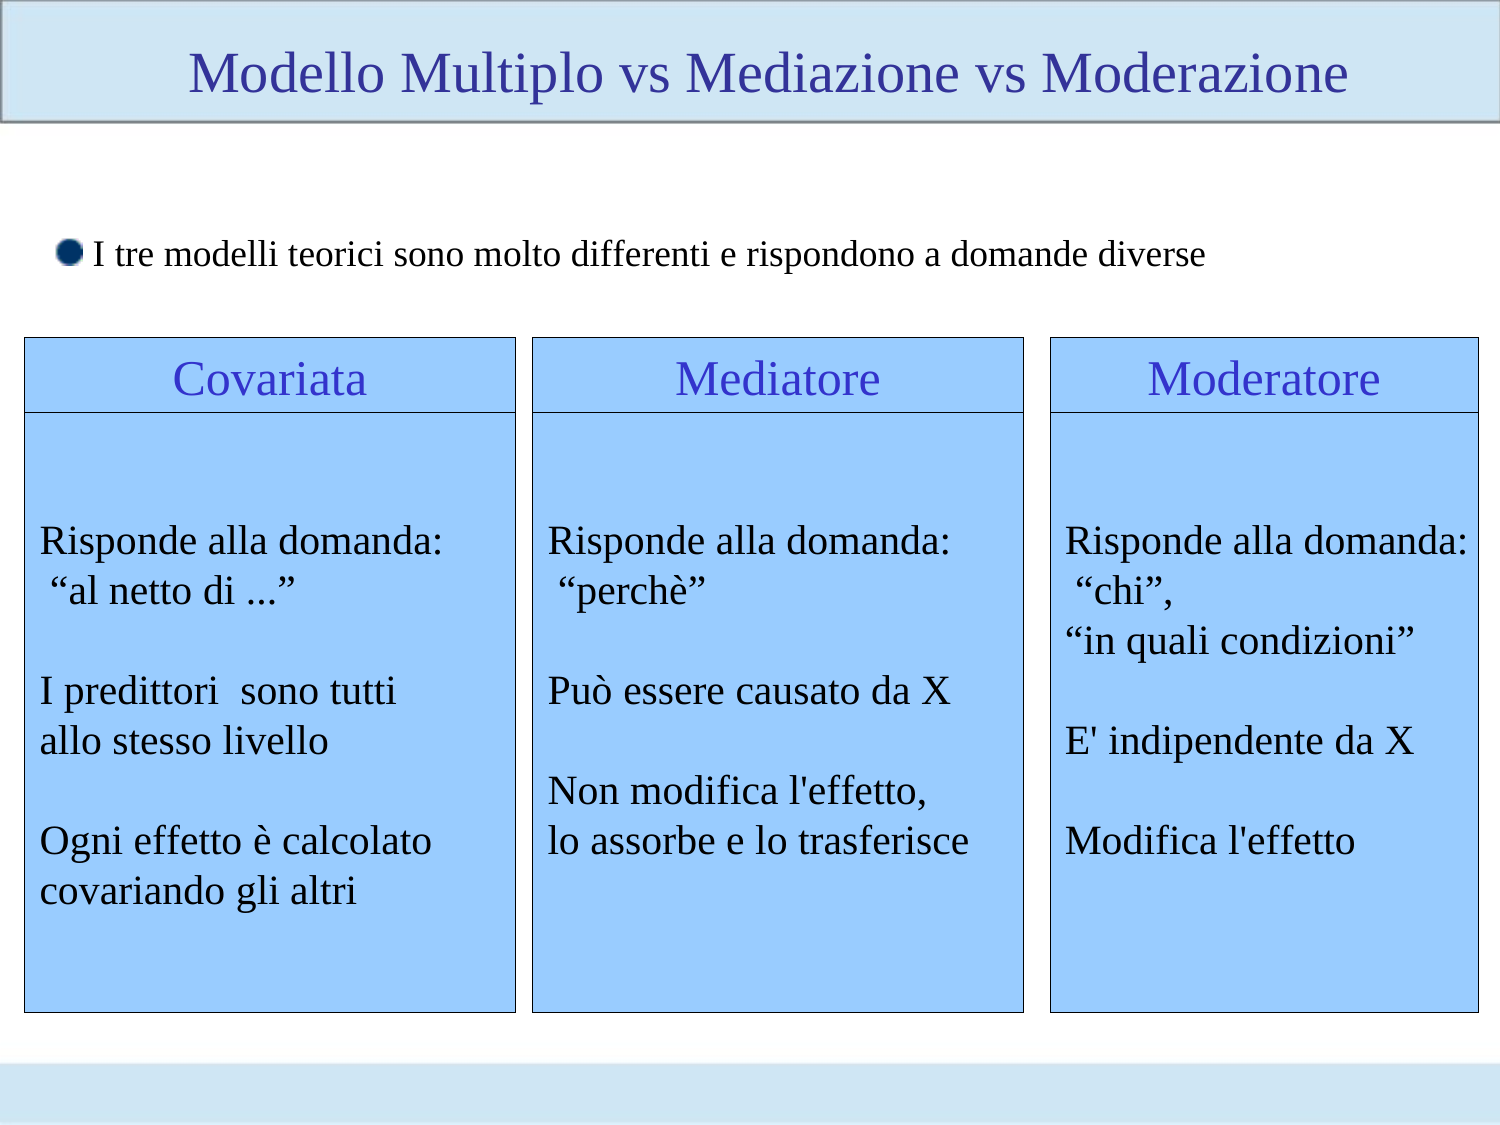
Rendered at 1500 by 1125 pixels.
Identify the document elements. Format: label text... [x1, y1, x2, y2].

text_box Moderatore [1050, 337, 1479, 412]
text_box Covariata [24, 337, 516, 412]
picture [0, 0, 1500, 1125]
text_box Risponde alla domanda: “chi”, “in quali condizioni” E' indipendente da X Modifica l'effetto [1050, 412, 1479, 1013]
text_box Mediatore [532, 337, 1024, 412]
text_box I tre modelli teorici sono molto differenti e rispondono a domande diverse [37, 187, 1463, 408]
text_box Risponde alla domanda: “al netto di ...” I predittori sono tutti allo stesso livello Ogni effetto è calcolato covariando gli altri [24, 412, 516, 1013]
text_box Risponde alla domanda: “perchè” Può essere causato da X Non modifica l'effetto, lo assorbe e lo trasferisce [532, 412, 1024, 1013]
title Modello Multiplo vs Mediazione vs Moderazione [75, 0, 1463, 147]
